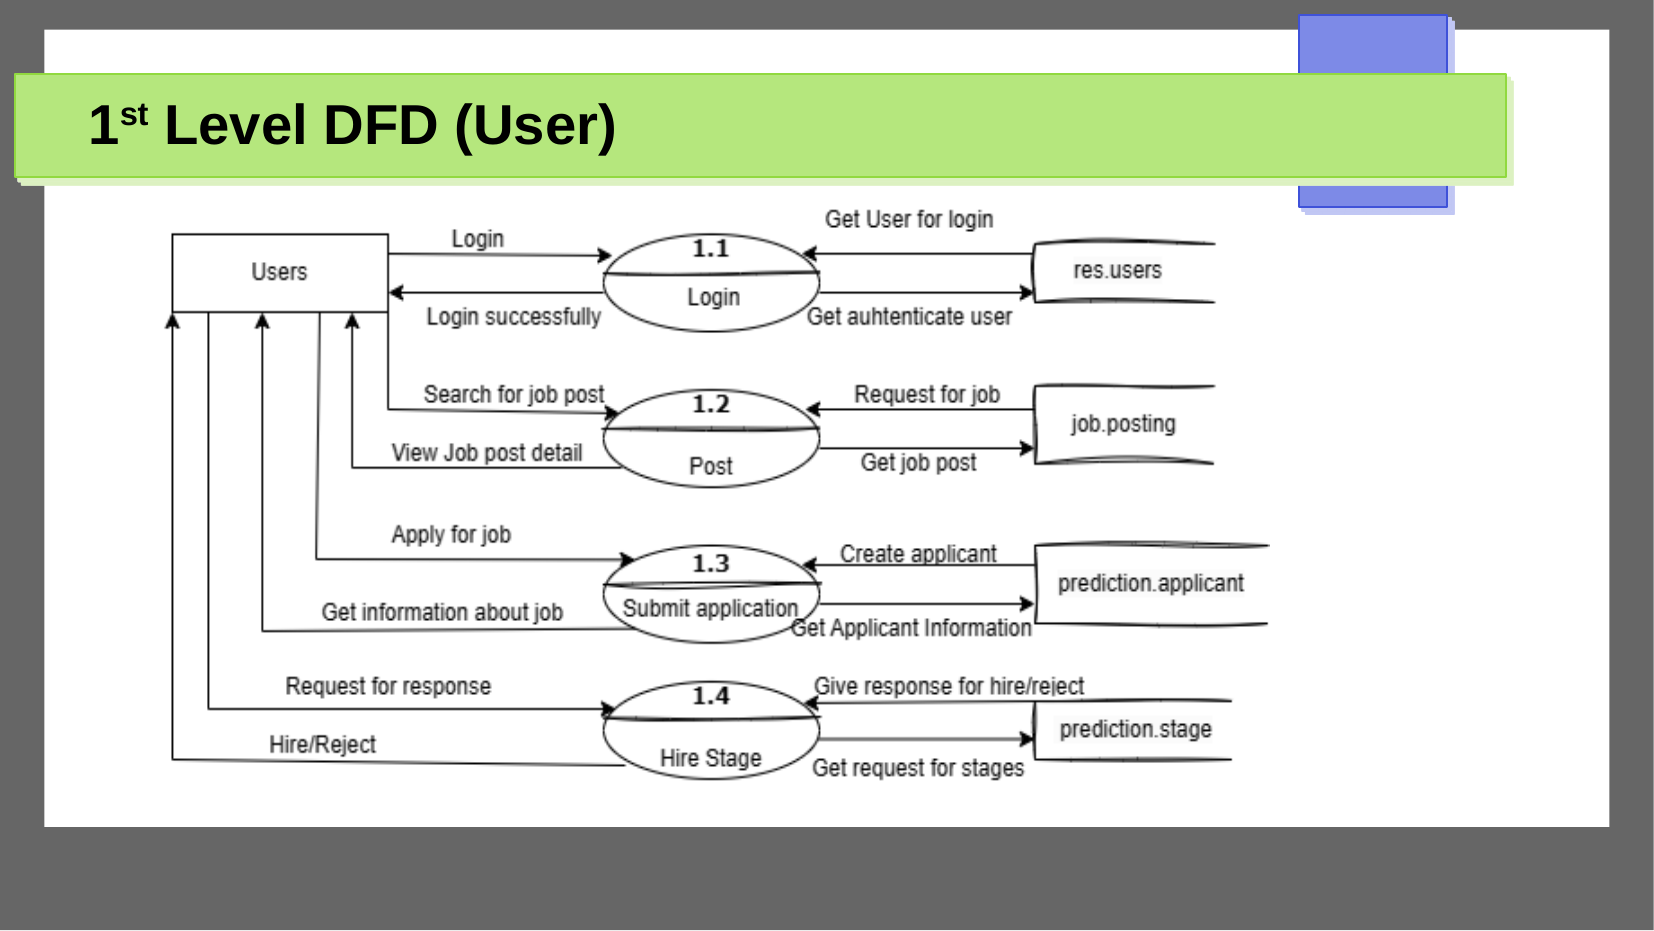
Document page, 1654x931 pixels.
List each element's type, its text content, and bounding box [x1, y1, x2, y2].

title 1st Level DFD (User) [88, 73, 1506, 178]
picture [118, 191, 1270, 798]
